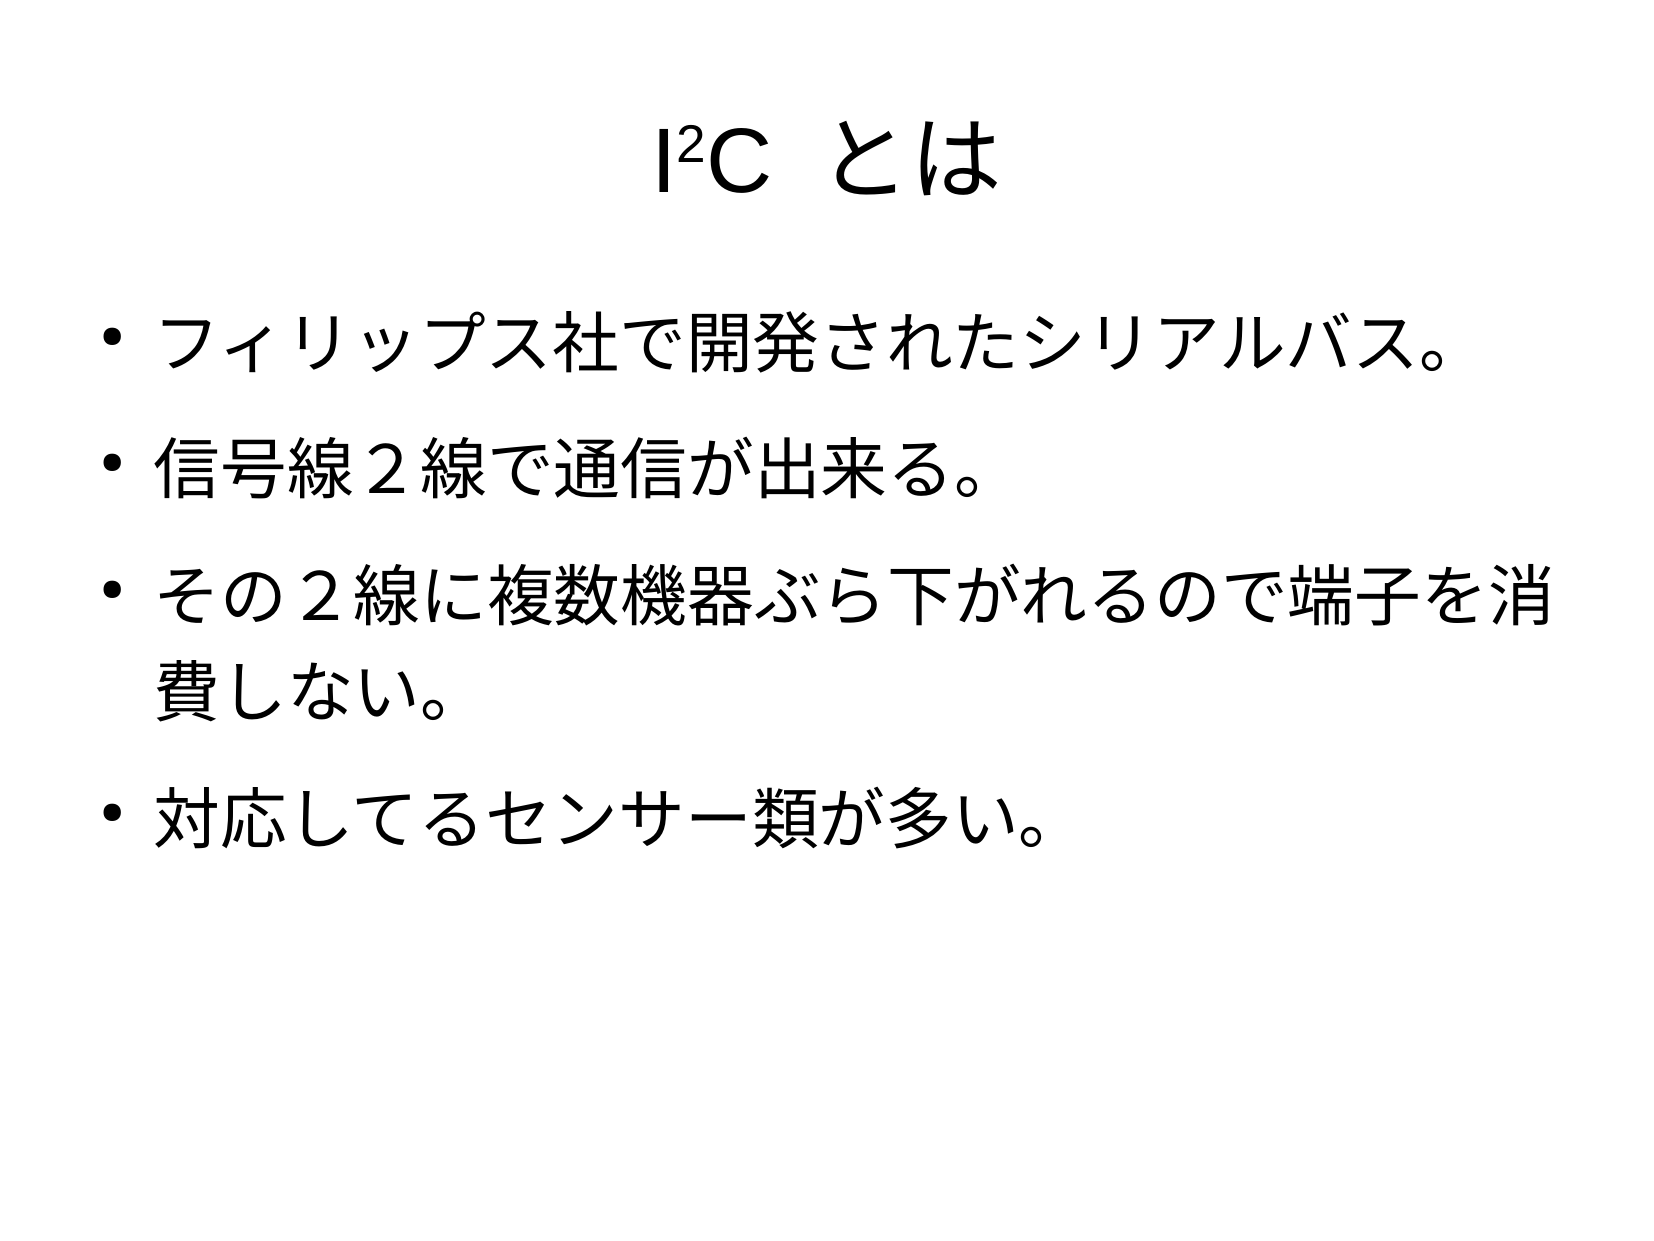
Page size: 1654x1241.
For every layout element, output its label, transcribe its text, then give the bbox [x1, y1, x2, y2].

title I2C とは [82, 49, 1571, 257]
list フィリップス社で開発されたシリアルバス。 信号線２線で通信が出来る。 その２線に複数機器ぶら下がれるので端子を消費しない。 対応してるセンサー類が多い。 [82, 290, 1571, 1010]
